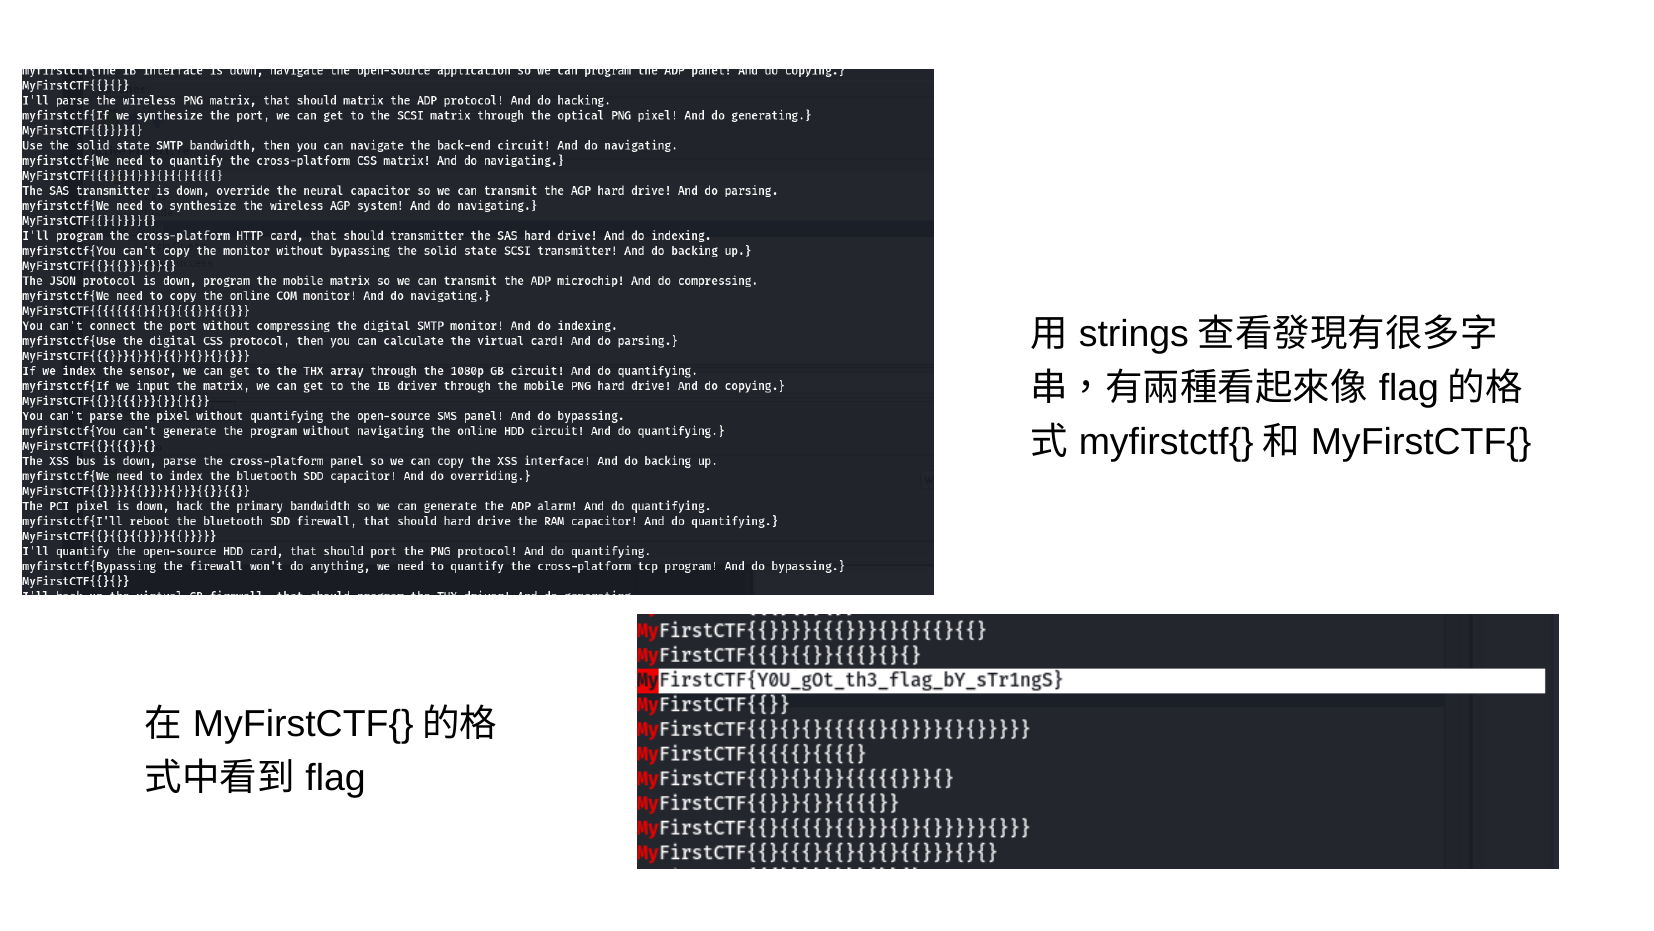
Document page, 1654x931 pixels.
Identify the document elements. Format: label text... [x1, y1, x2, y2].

text_box 在MyFirstCTF{}的格式中看到flag [129, 685, 520, 882]
text_box 用strings查看發現有很多字串，有兩種看起來像flag的格式myfirstctf{}和MyFirstCTF{} [1015, 295, 1560, 458]
picture [22, 69, 934, 595]
picture [637, 614, 1559, 869]
